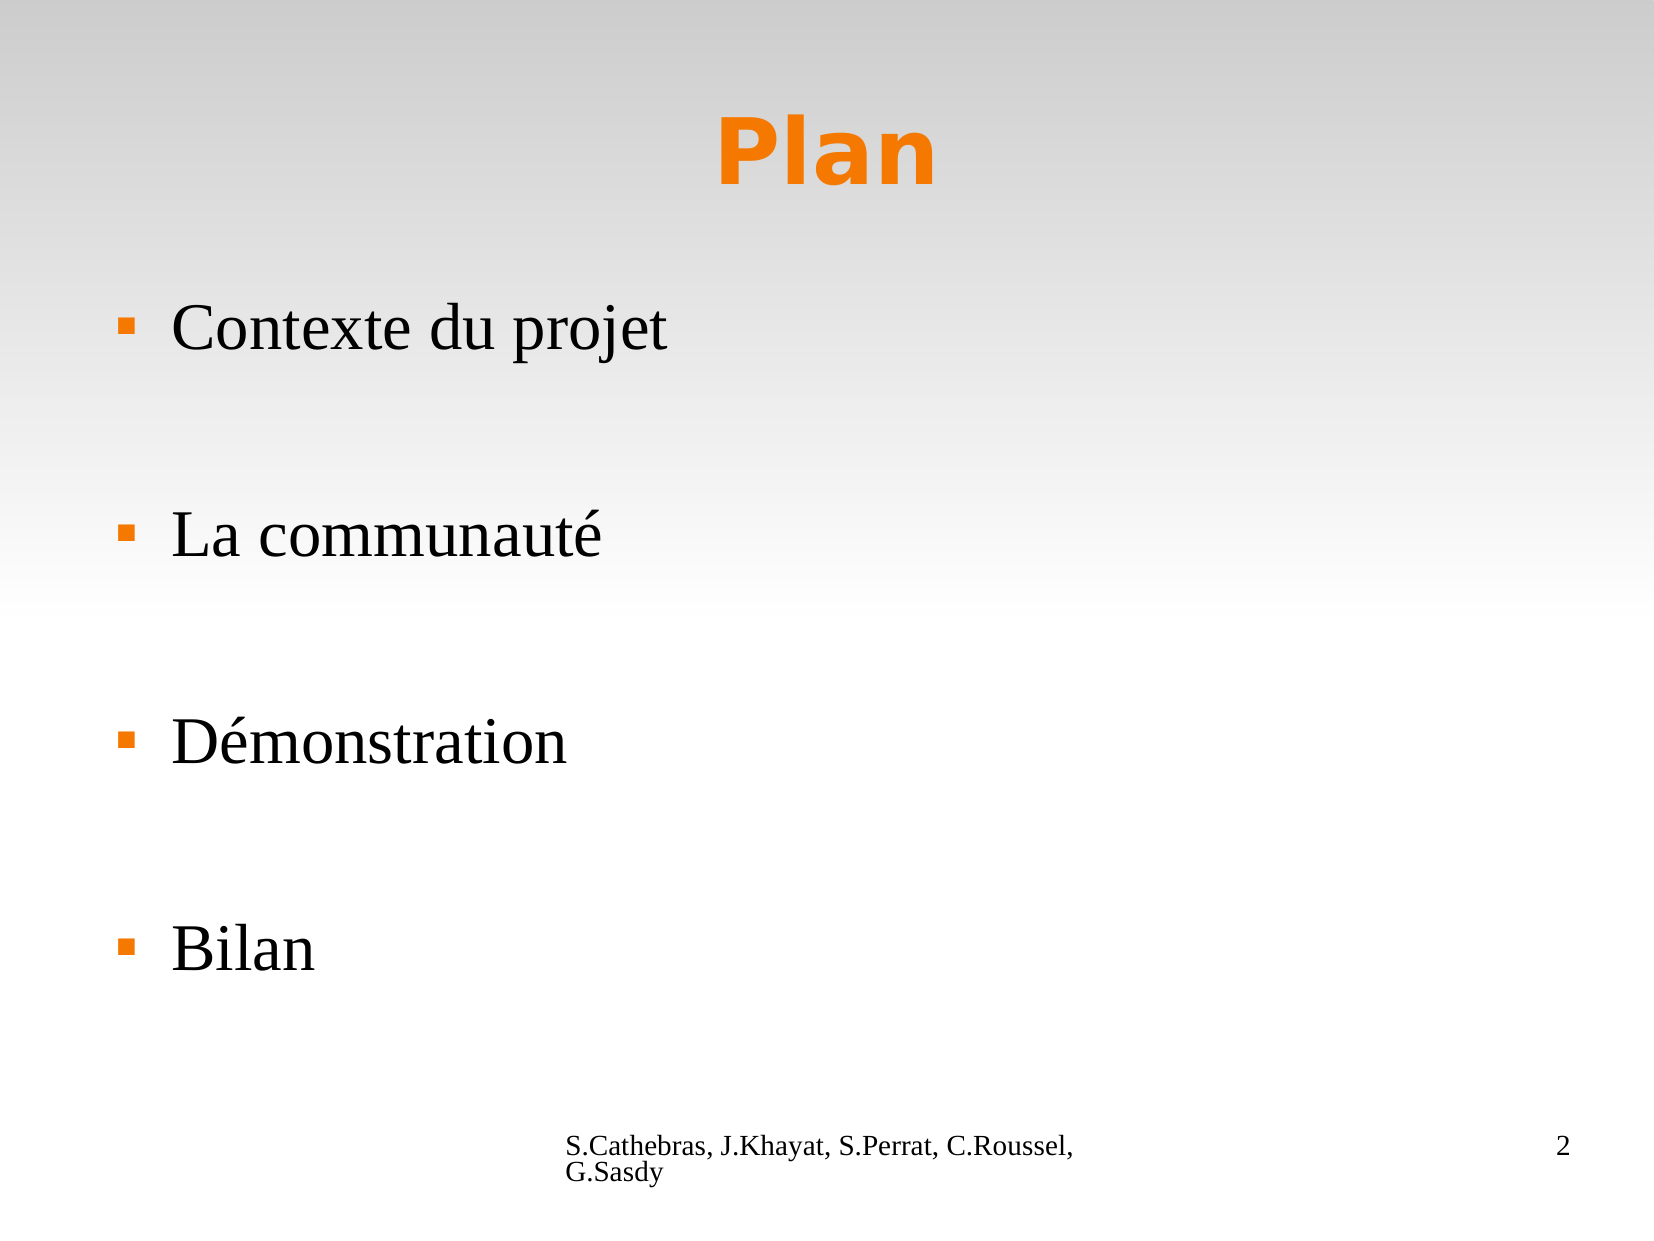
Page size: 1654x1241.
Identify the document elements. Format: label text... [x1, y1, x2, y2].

list Contexte du projet La communauté Démonstration Bilan [82, 290, 1571, 1109]
title Plan [82, 49, 1571, 257]
